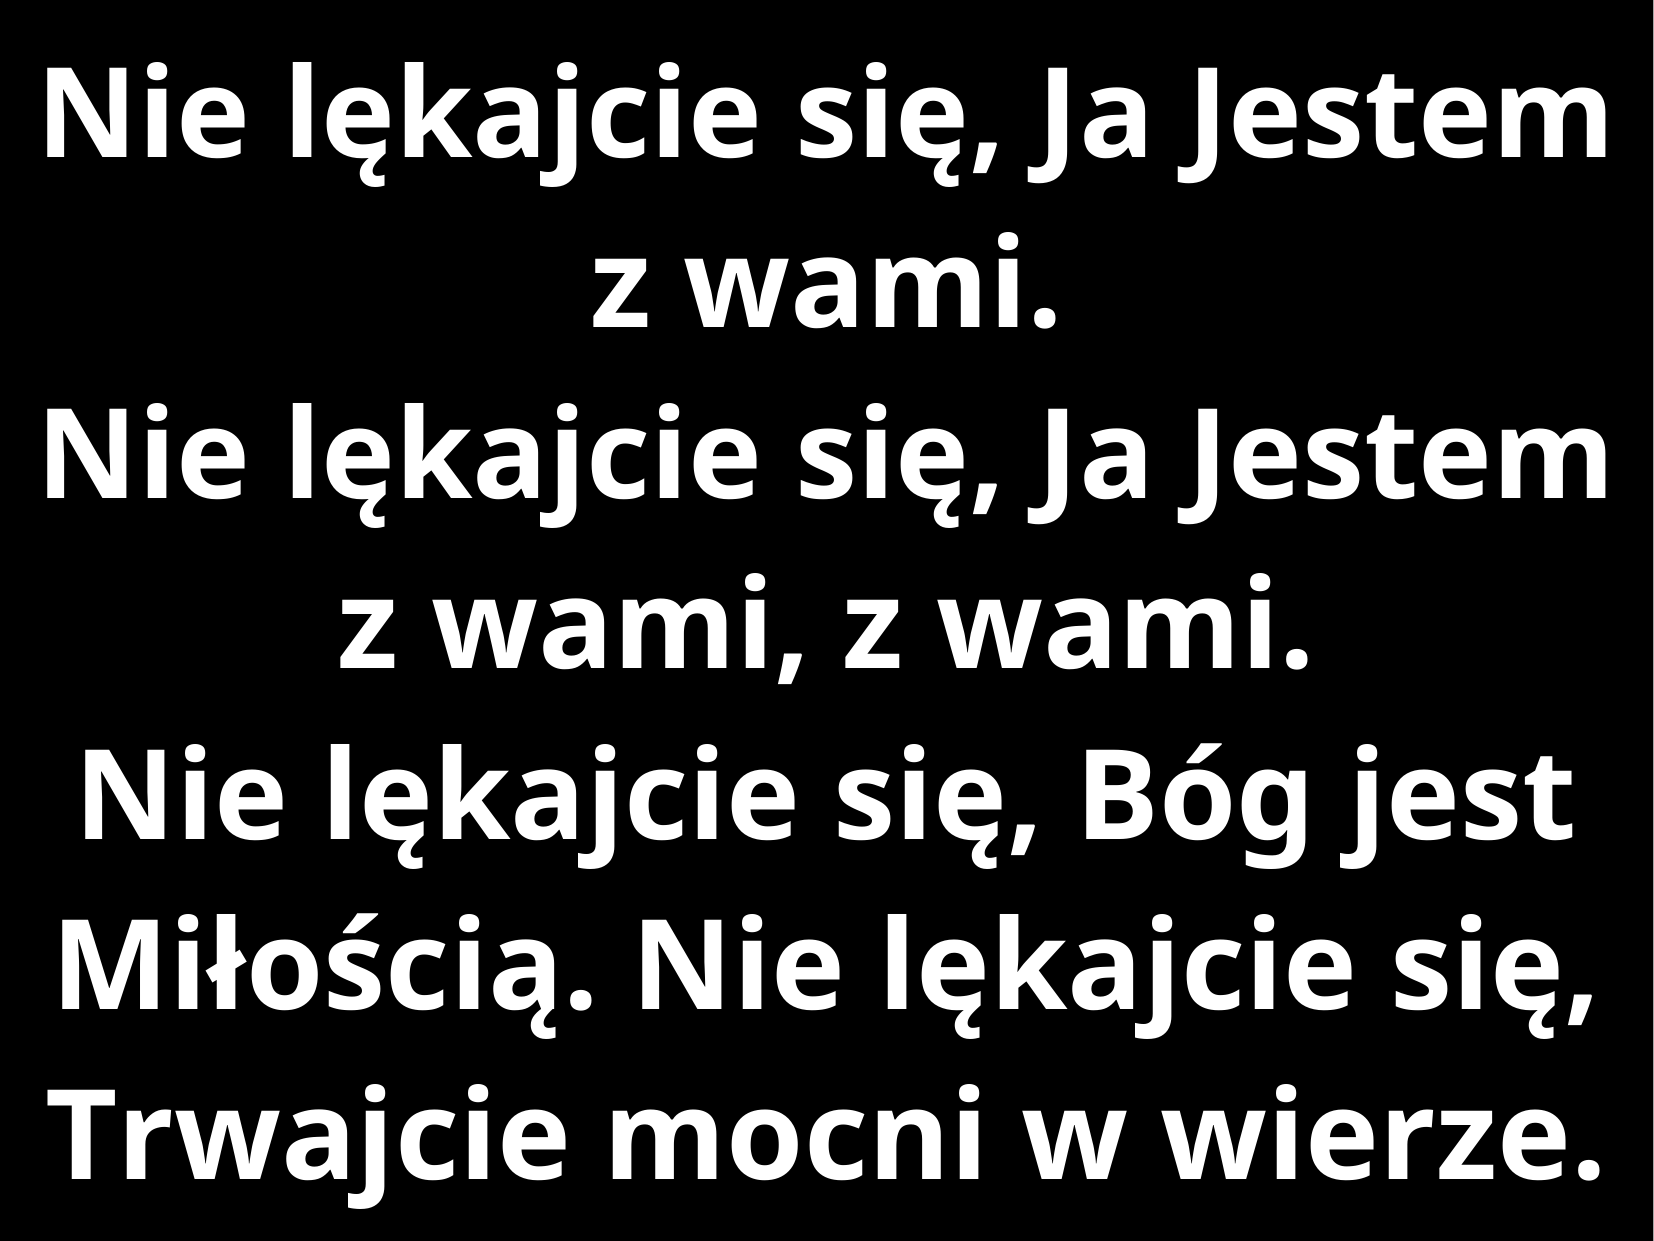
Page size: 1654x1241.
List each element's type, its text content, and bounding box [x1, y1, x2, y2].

title Nie lękajcie się, Ja Jestem z wami. Nie lękajcie się, Ja Jestem z wami, z wami. Nie lękajcie się, Bóg jest Miłością. Nie lękajcie się, Trwajcie mocni w wierze. [0, 0, 1654, 1241]
